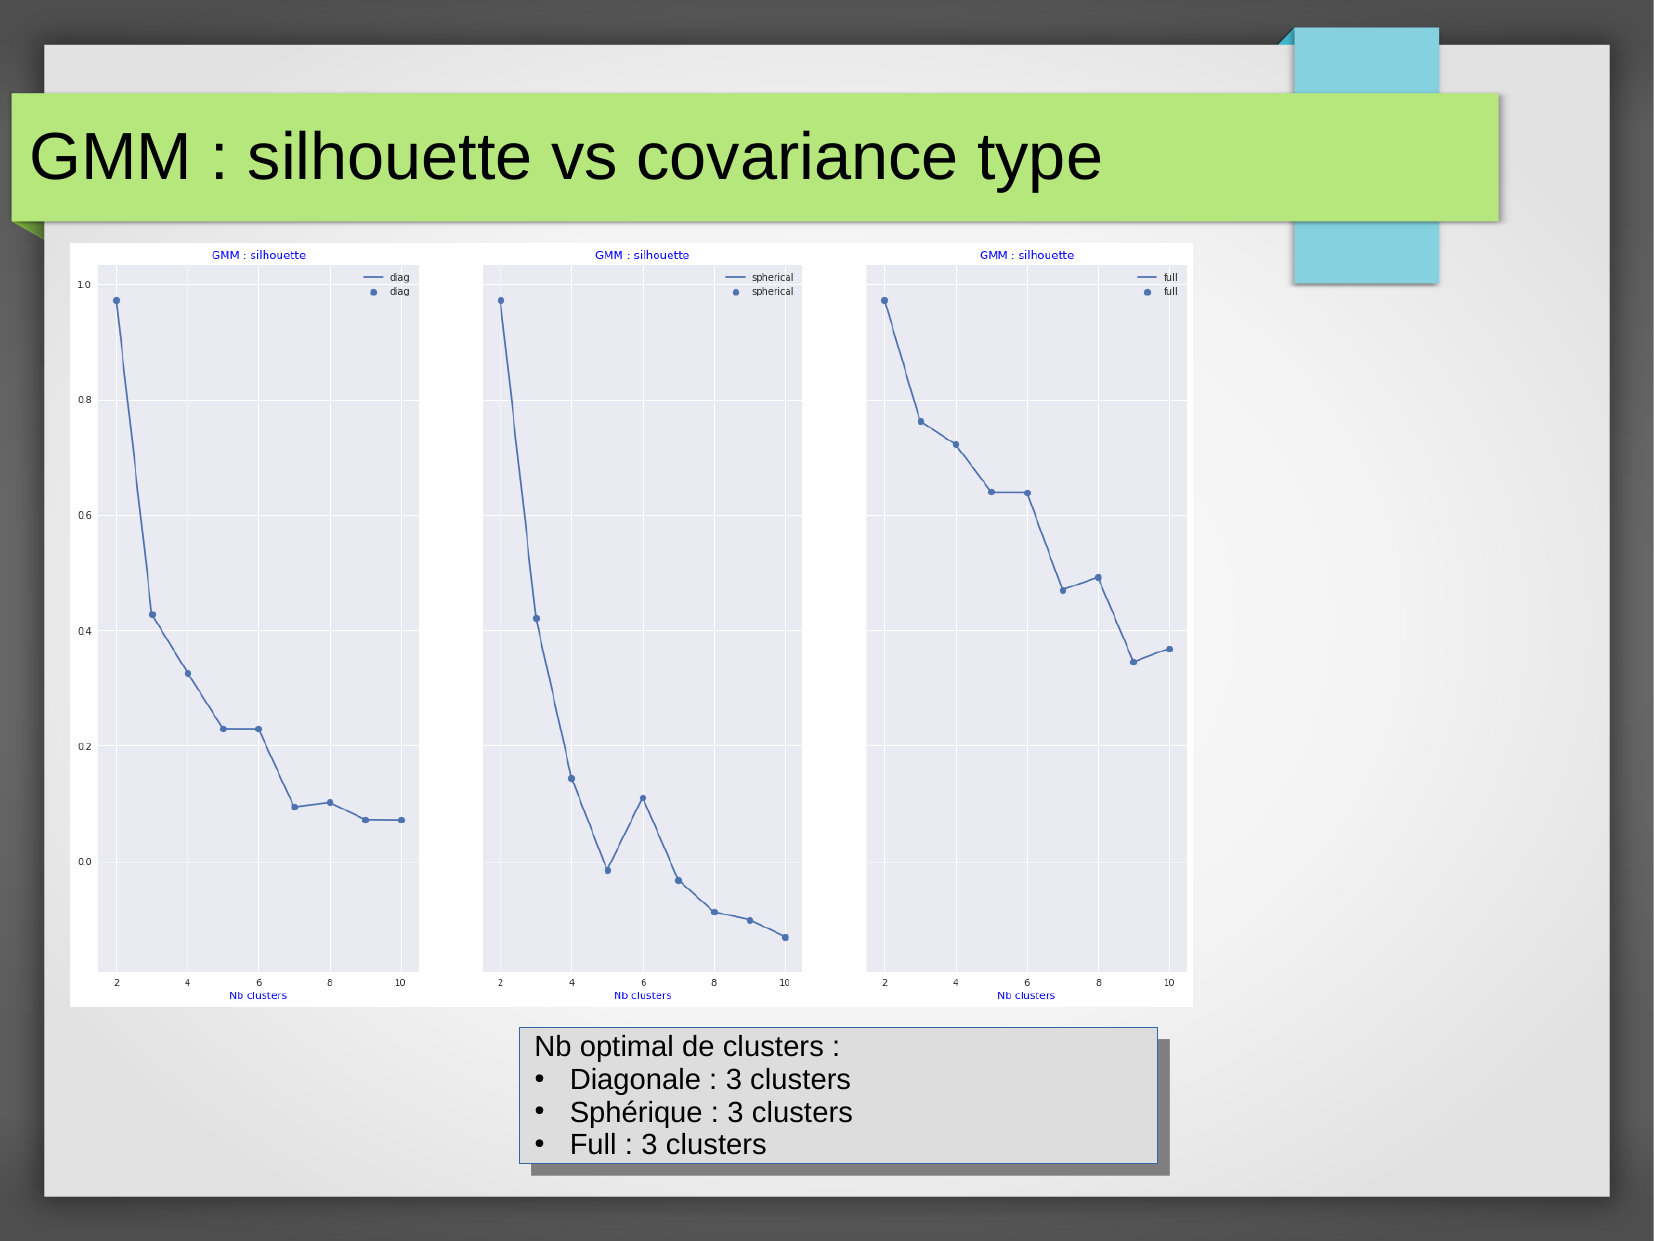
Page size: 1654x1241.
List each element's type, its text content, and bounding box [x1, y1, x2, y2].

title GMM : silhouette vs covariance type [29, 74, 1495, 233]
text_box Nb optimal de clusters : Diagonale : 3 clusters Sphérique : 3 clusters Full : 3 clusters [519, 1027, 1158, 1164]
picture [0, 0, 1654, 1241]
